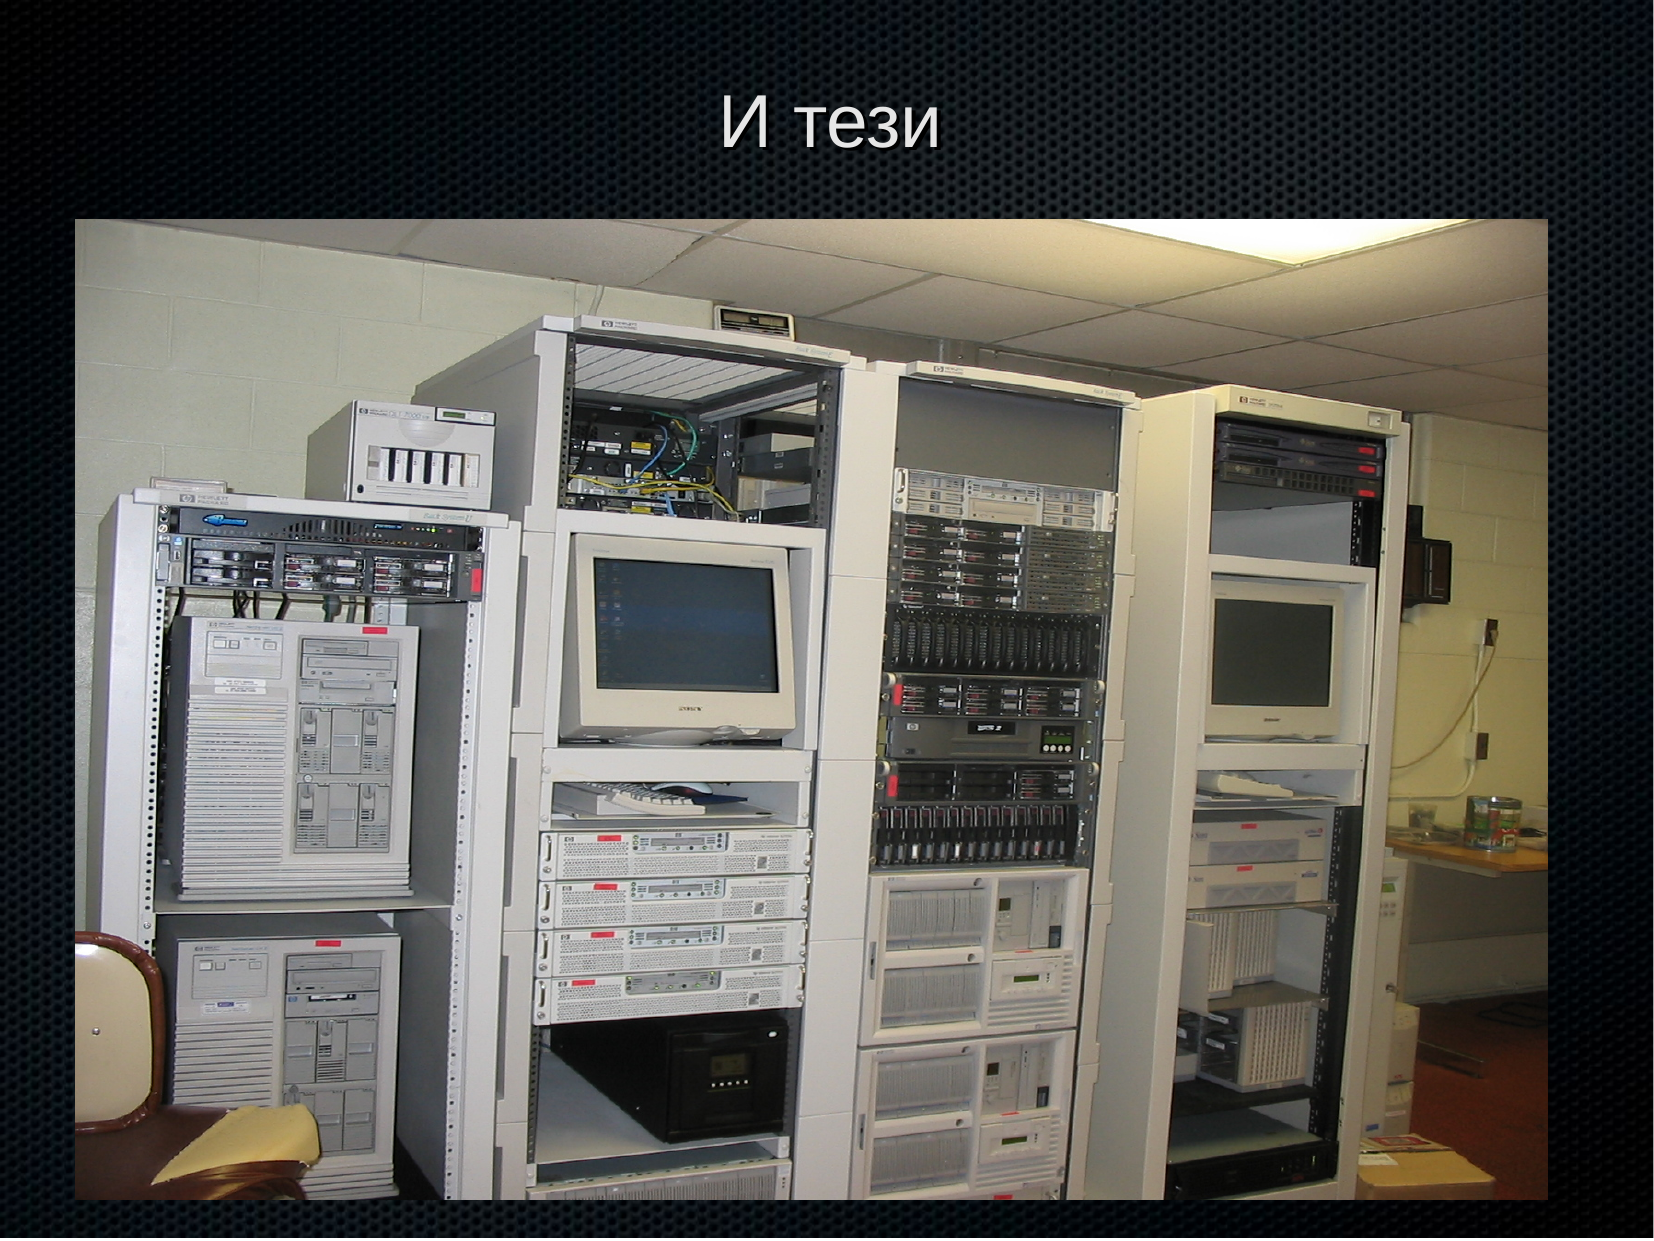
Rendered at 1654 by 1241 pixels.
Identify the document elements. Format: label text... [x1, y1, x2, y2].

title И тези [86, 25, 1576, 218]
picture [0, 0, 1654, 1238]
